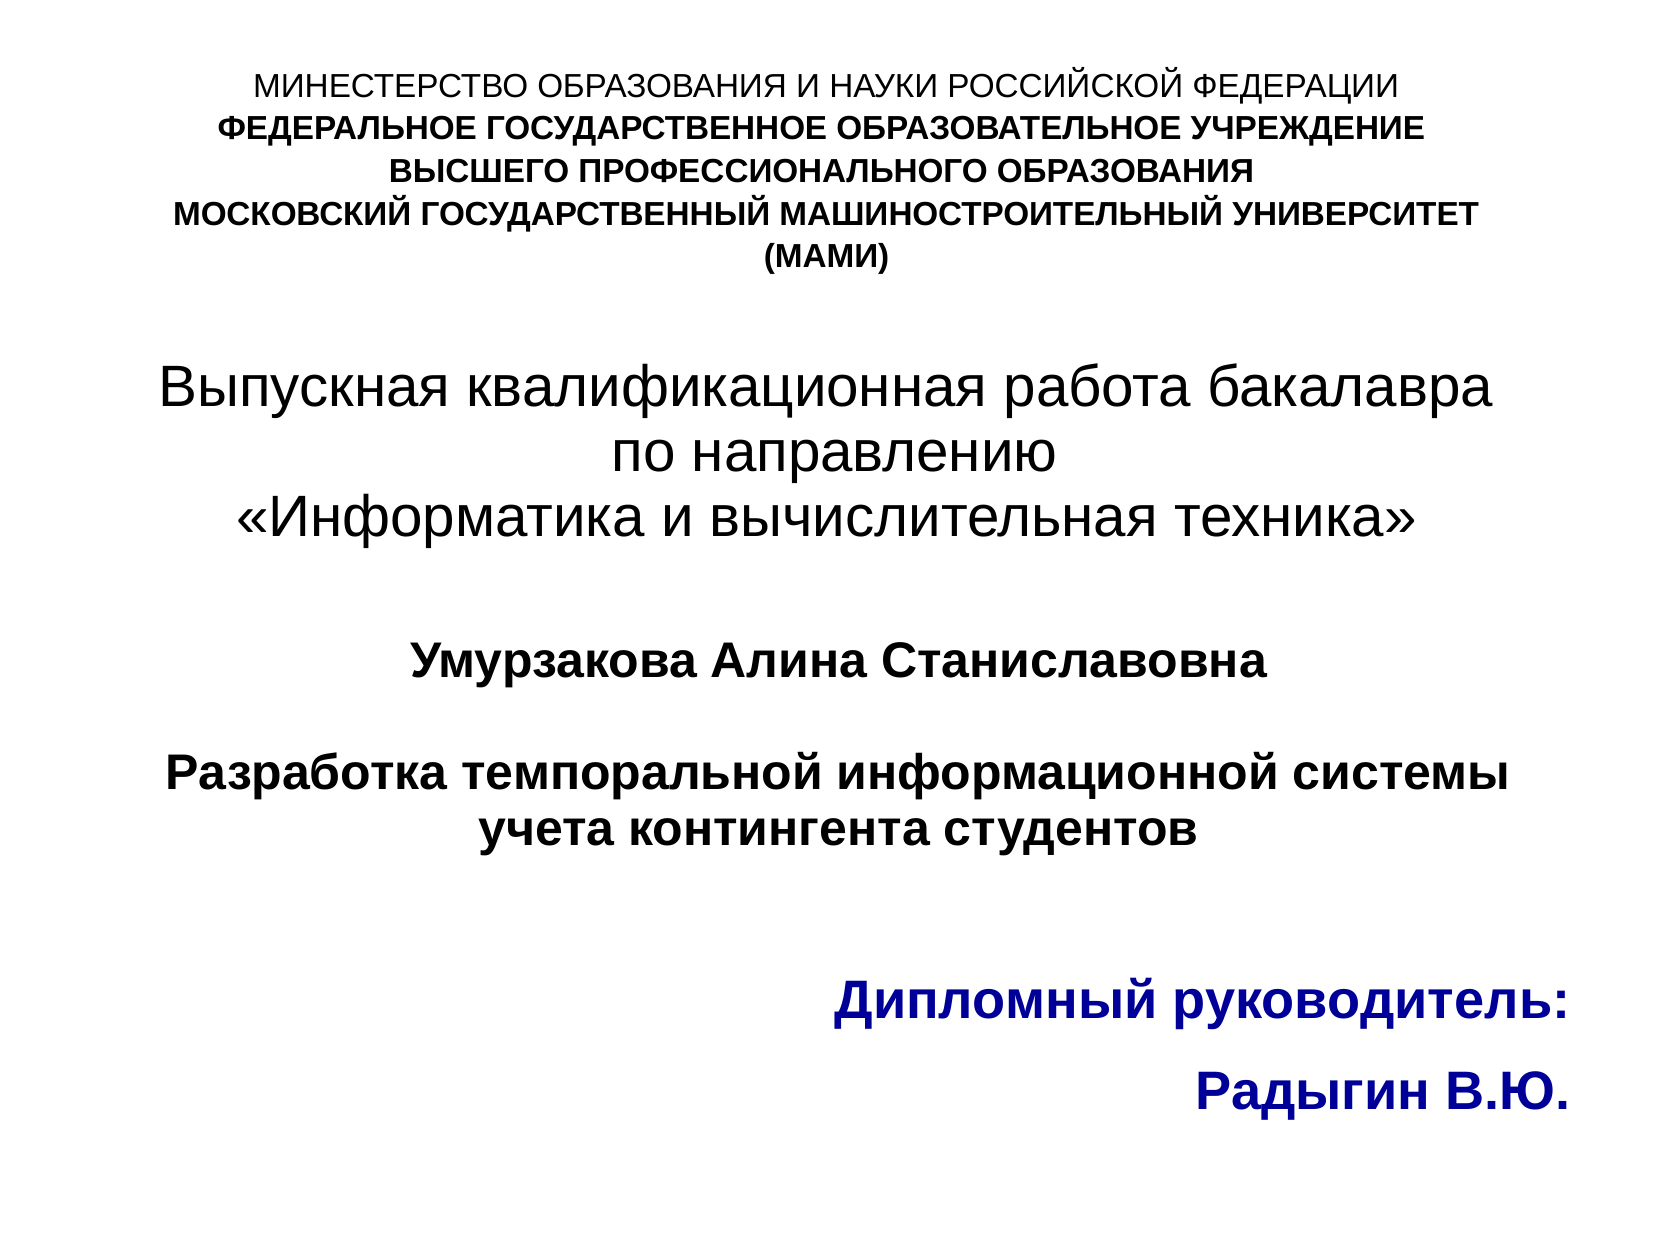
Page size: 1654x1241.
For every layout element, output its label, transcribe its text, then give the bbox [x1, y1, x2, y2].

title Умурзакова Алина Станиславовна Разработка темпоральной информационной системы учета контингента студентов [94, 578, 1583, 910]
title МИНЕСТЕРСТВО ОБРАЗОВАНИЯ И НАУКИ РОССИЙСКОЙ ФЕДЕРАЦИИ ФЕДЕРАЛЬНОЕ ГОСУДАРСТВЕННОЕ ОБРАЗОВАТЕЛЬНОЕ УЧРЕЖДЕНИЕ ВЫСШЕГО ПРОФЕССИОНАЛЬНОГО ОБРАЗОВАНИЯ МОСКОВСКИЙ ГОСУДАРСТВЕННЫЙ МАШИНОСТРОИТЕЛЬНЫЙ УНИВЕРСИТЕТ (МАМИ) [82, 63, 1571, 274]
title Выпускная квалификационная работа бакалавра по направлению «Информатика и вычислительная техника» [82, 348, 1571, 556]
title Дипломный руководитель: Радыгин В.Ю. [82, 926, 1571, 1134]
